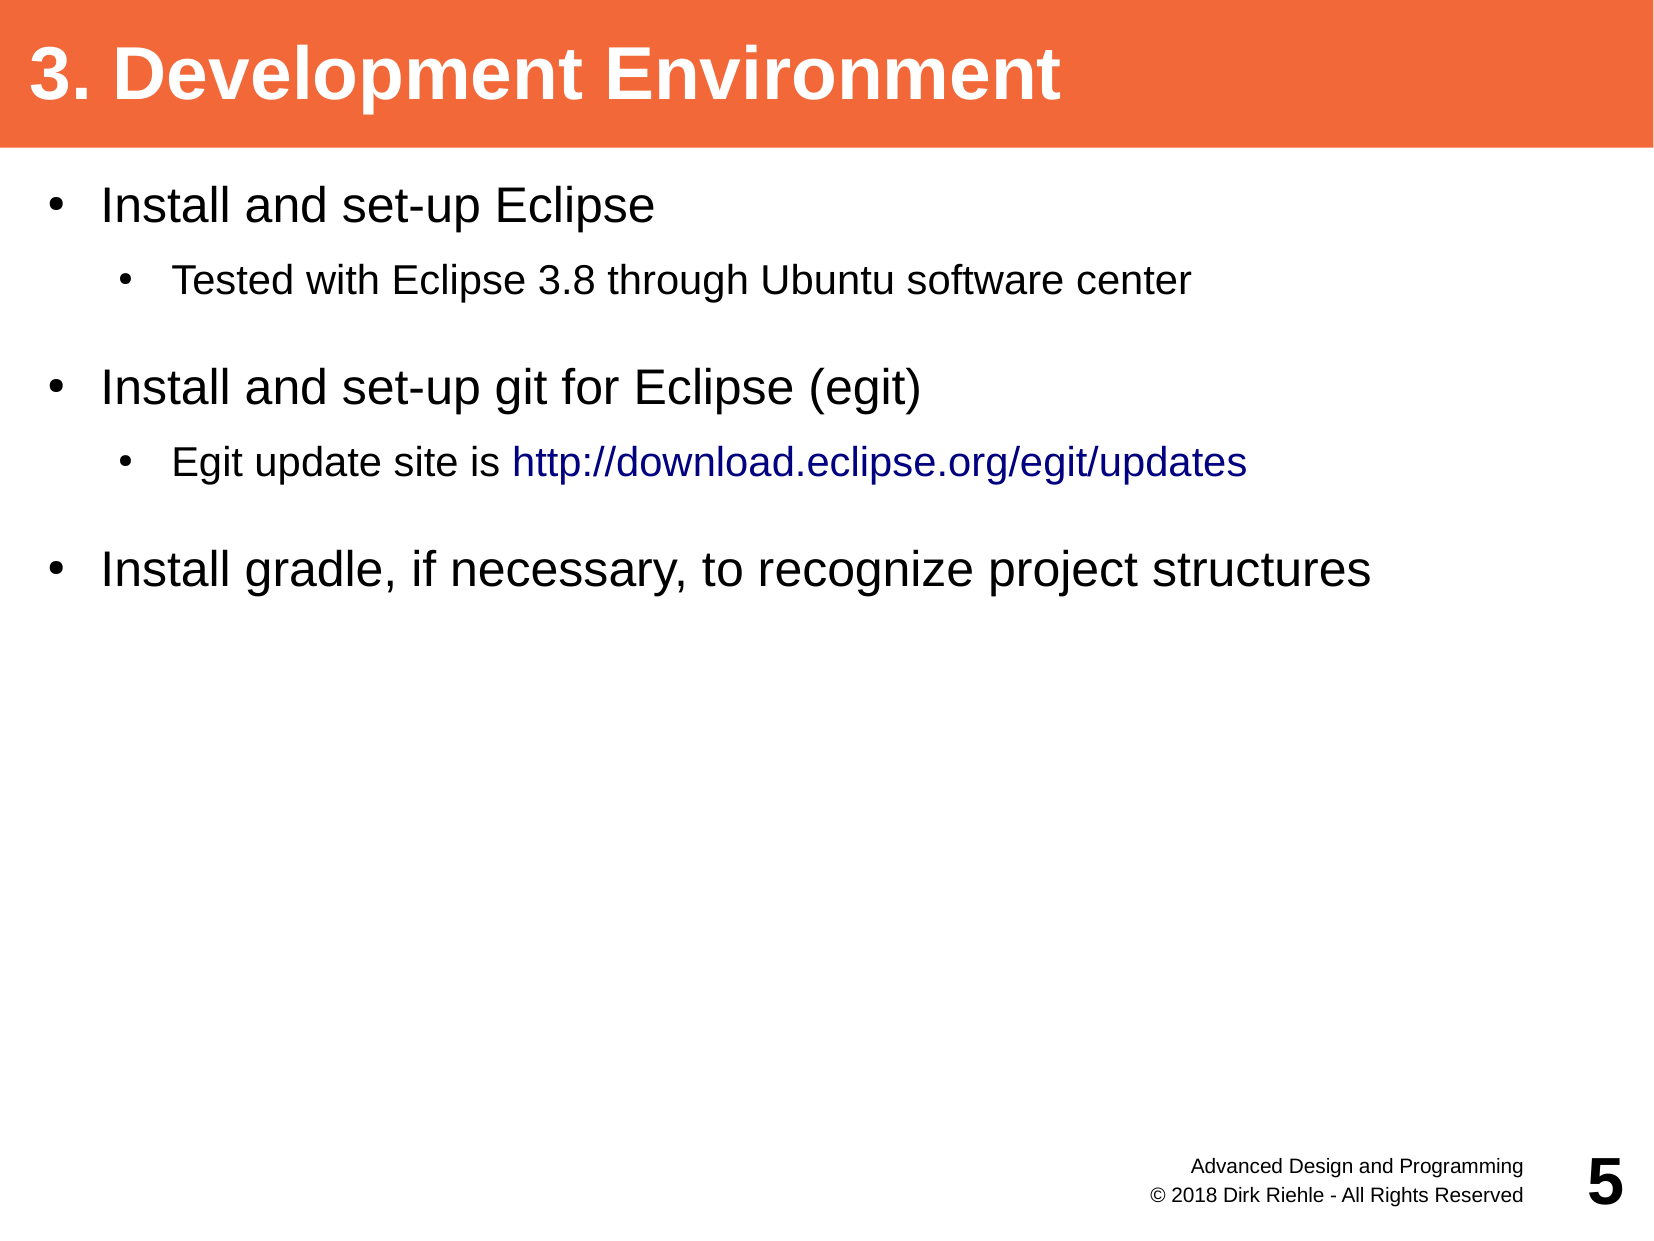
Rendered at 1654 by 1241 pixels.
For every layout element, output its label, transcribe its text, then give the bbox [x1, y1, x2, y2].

list Install and set-up Eclipse Tested with Eclipse 3.8 through Ubuntu software center Install and set-up git for Eclipse (egit) Egit update site is http://download.eclipse.org/egit/updates Install gradle, if necessary, to recognize project structures [29, 177, 1625, 1063]
title 3. Development Environment [0, 0, 1654, 148]
